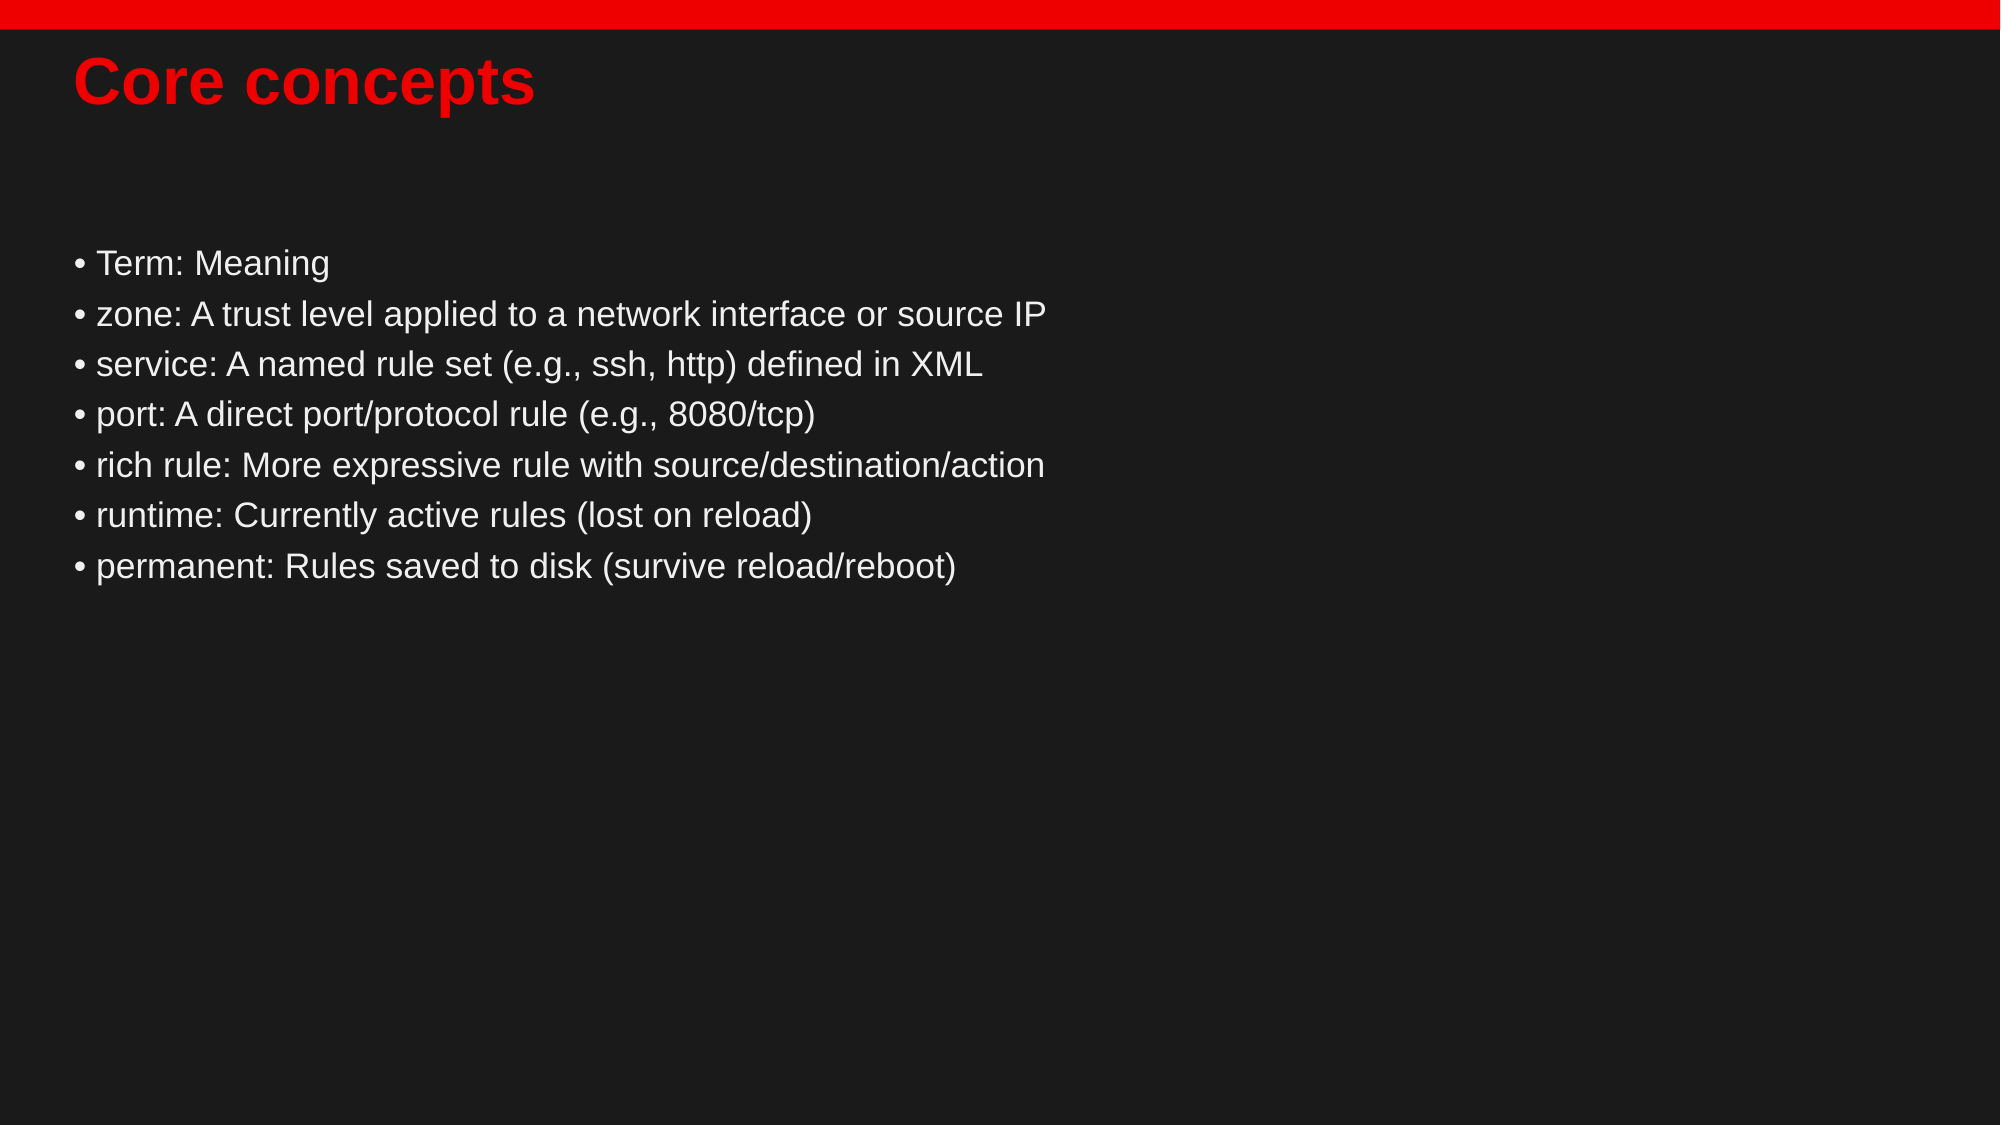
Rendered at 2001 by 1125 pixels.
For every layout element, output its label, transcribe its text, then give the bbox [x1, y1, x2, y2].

text_box Core concepts [59, 36, 1942, 208]
text_box • Term: Meaning • zone: A trust level applied to a network interface or source IP • service: A named rule set (e.g., ssh, http) defined in XML • port: A direct port/protocol rule (e.g., 8080/tcp) • rich rule: More expressive rule with source/destination/action • runtime: Currently active rules (lost on reload) • permanent: Rules saved to disk (survive reload/reboot) [59, 236, 1942, 1037]
text_box [0, 0, 2001, 30]
